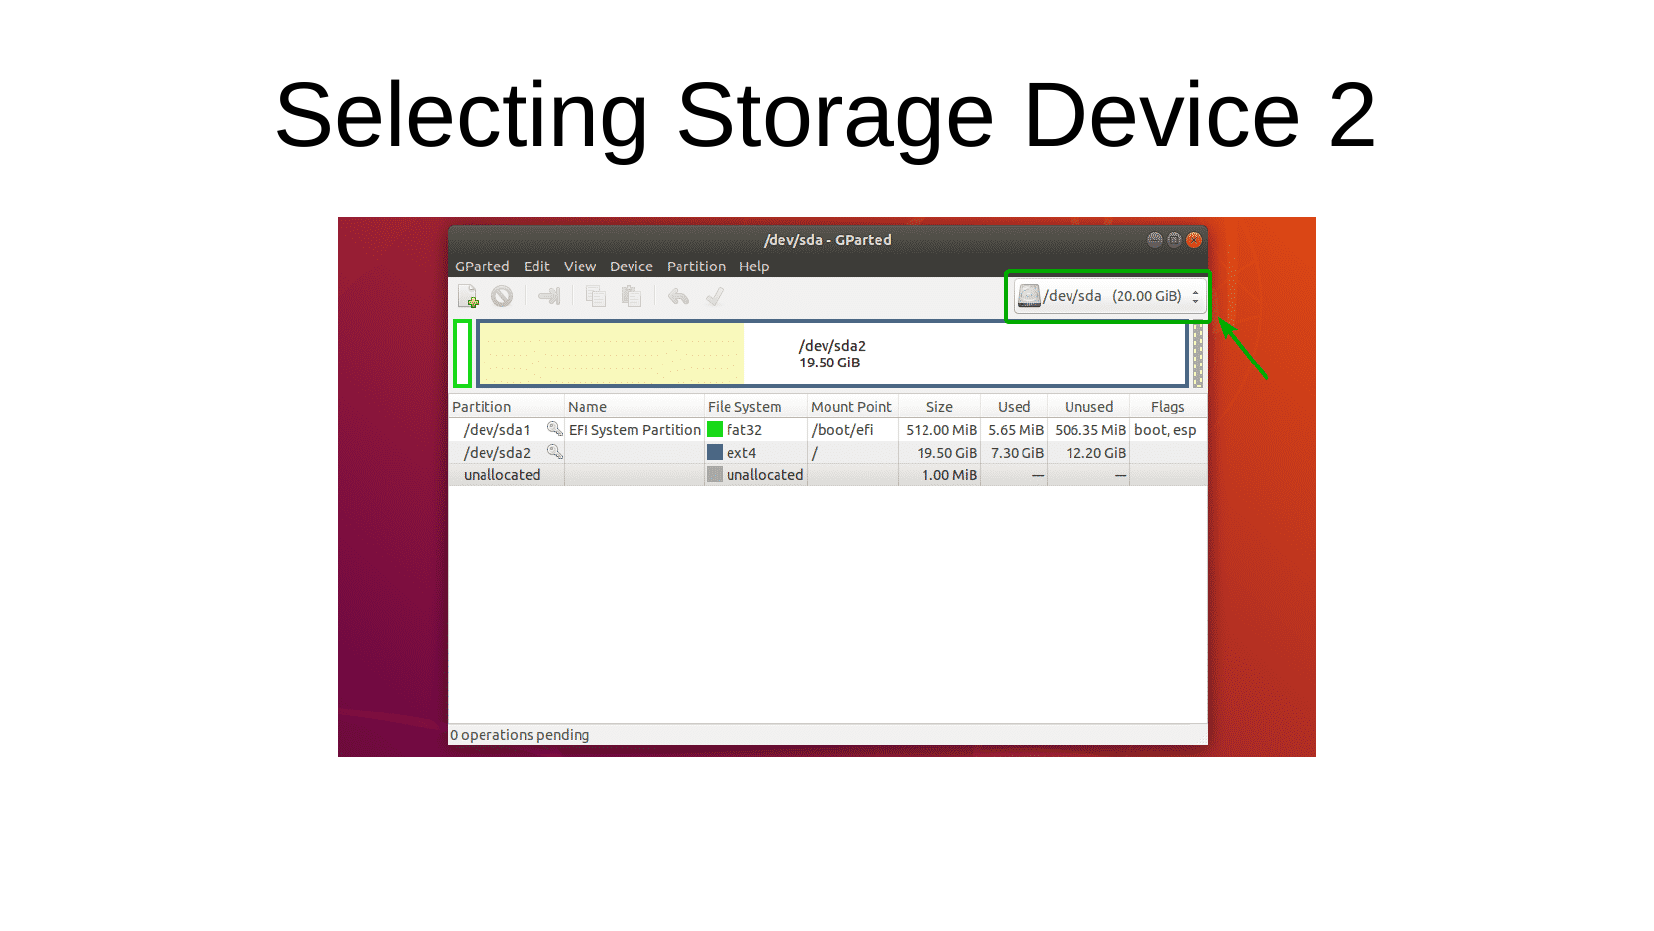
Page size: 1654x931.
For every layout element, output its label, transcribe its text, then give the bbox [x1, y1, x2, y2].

picture [338, 217, 1316, 758]
title Selecting Storage Device 2 [82, 37, 1571, 193]
